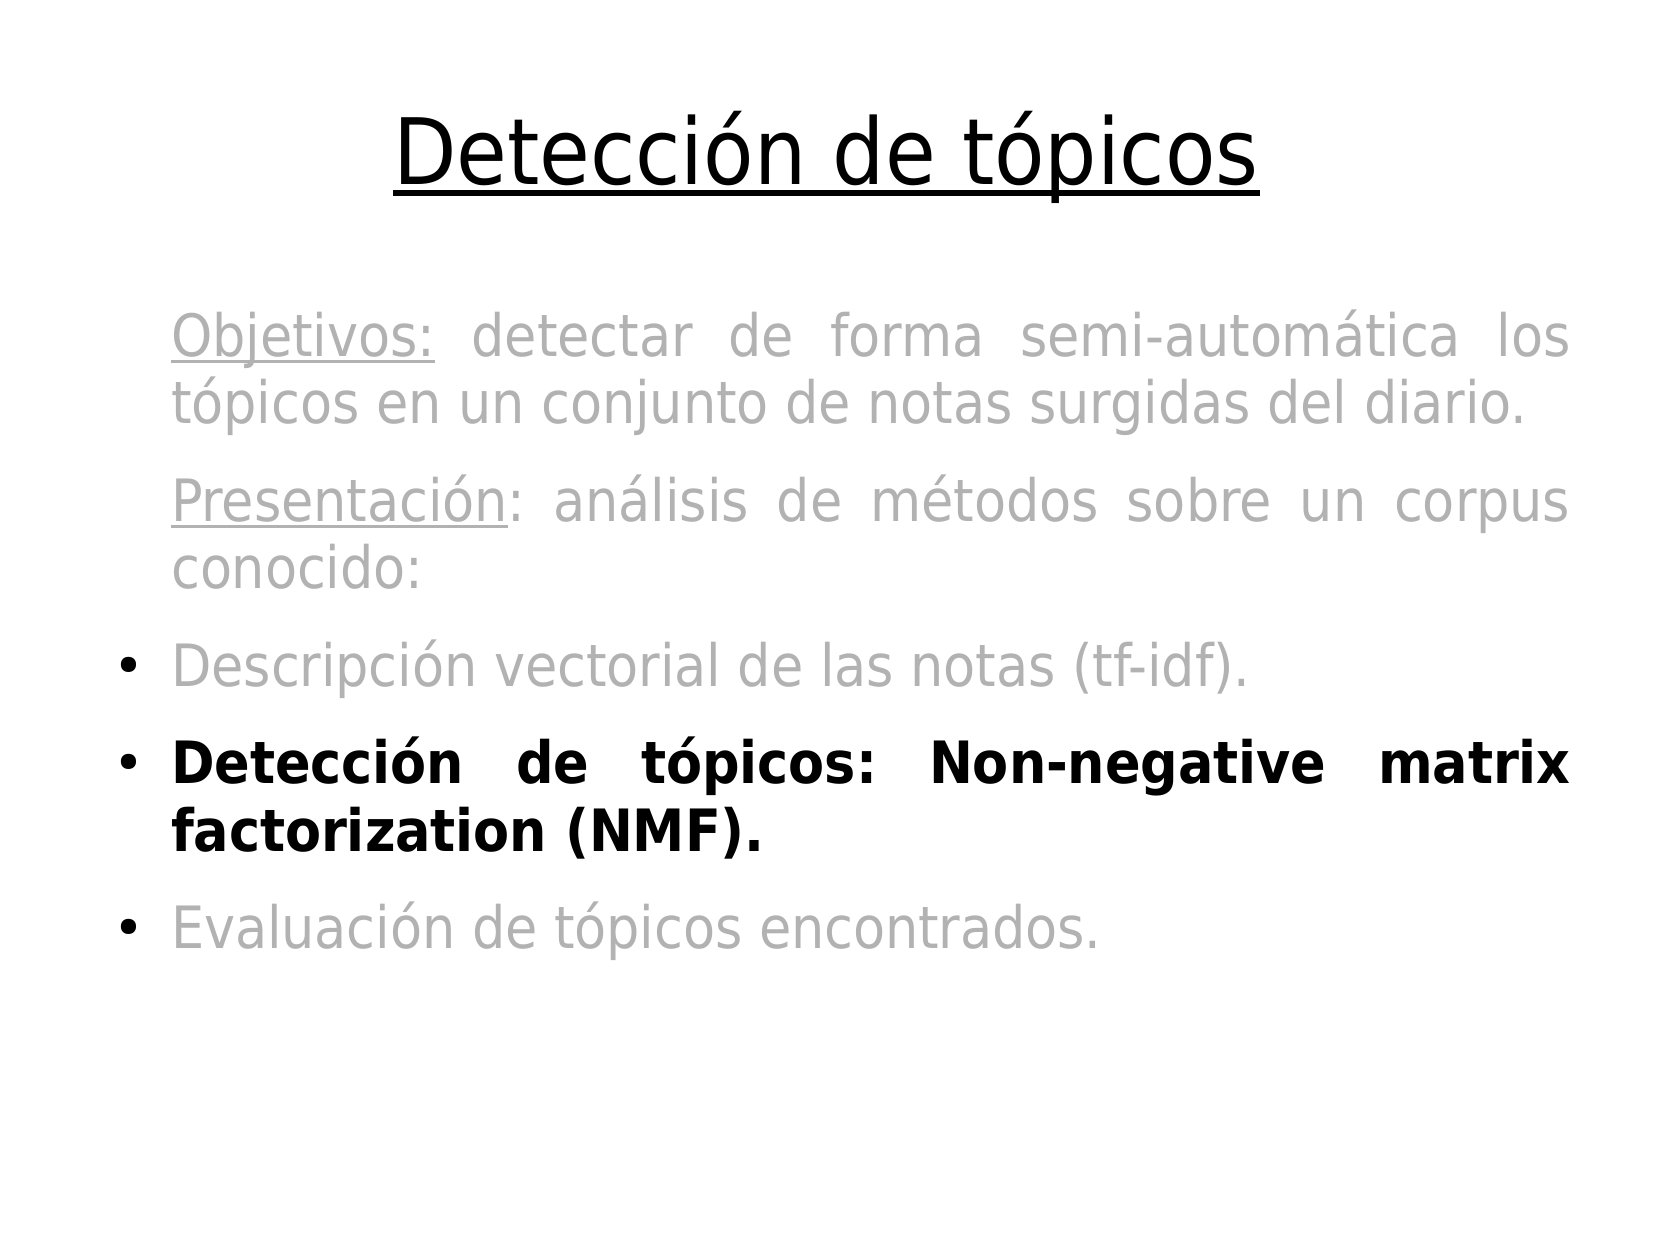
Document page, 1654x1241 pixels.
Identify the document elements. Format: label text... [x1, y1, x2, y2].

list Objetivos: detectar de forma semi-automática los tópicos en un conjunto de notas surgidas del diario. Presentación: análisis de métodos sobre un corpus conocido: Descripción vectorial de las notas (tf-idf). Detección de tópicos: Non-negative matrix factorization (NMF). Evaluación de tópicos encontrados. [100, 302, 1571, 1193]
title Detección de tópicos [82, 49, 1571, 257]
